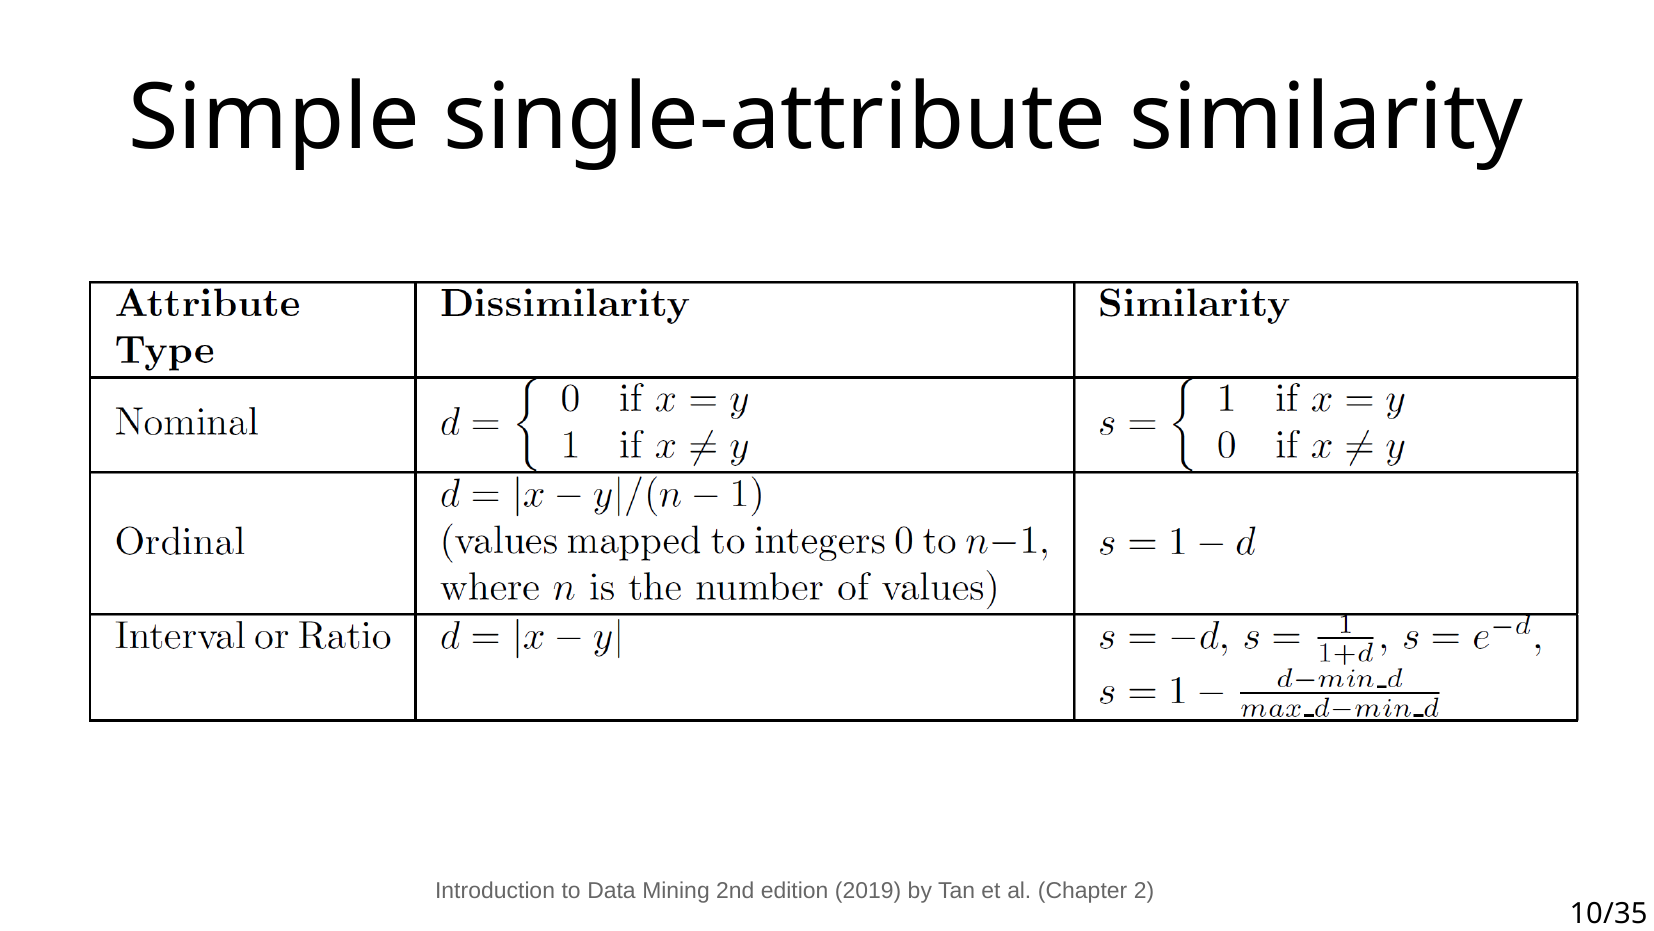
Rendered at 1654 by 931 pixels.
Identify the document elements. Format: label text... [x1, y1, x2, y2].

title Simple single-attribute similarity [82, 1, 1571, 226]
picture [81, 276, 1582, 726]
text_box Introduction to Data Mining 2nd edition (2019) by Tan et al. (Chapter 2) [0, 870, 1591, 931]
